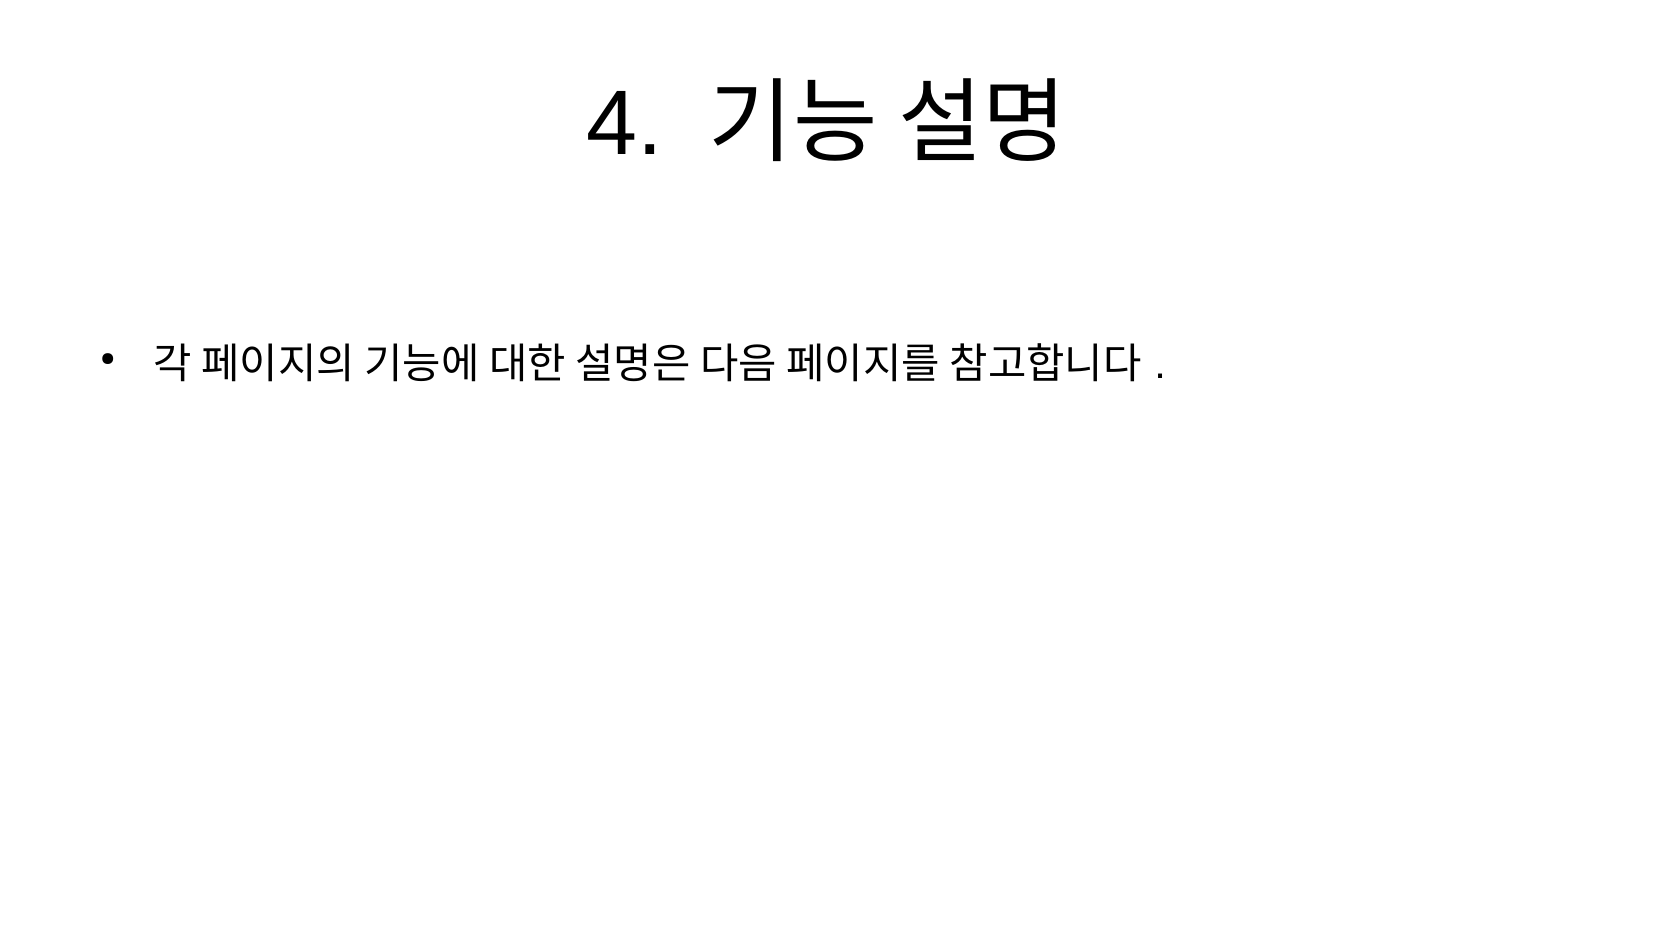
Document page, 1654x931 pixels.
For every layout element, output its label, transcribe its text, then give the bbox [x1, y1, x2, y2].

list 각 페이지의 기능에 대한 설명은 다음 페이지를 참고합니다. [82, 330, 1571, 541]
title 4. 기능 설명 [82, 37, 1571, 193]
